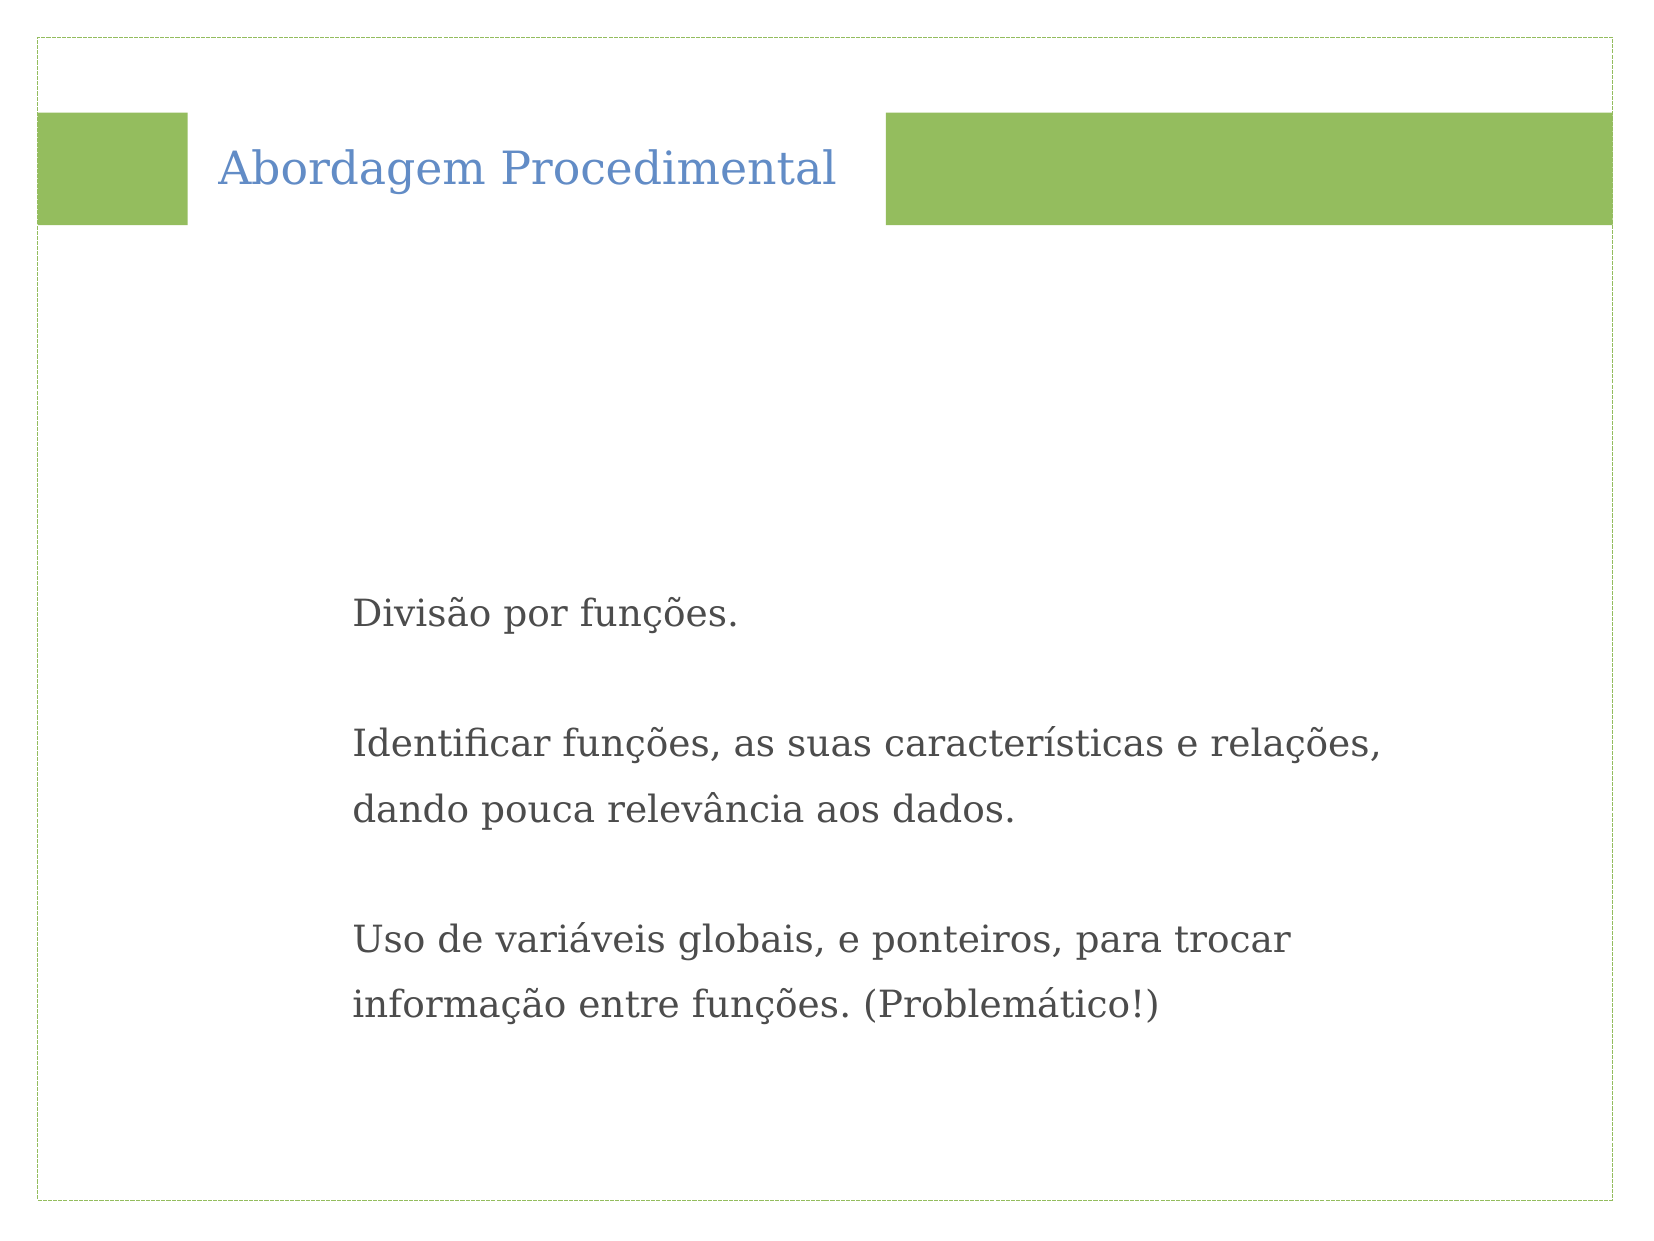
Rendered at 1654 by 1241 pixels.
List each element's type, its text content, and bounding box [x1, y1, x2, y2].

text_box Divisão por funções. Identificar funções, as suas características e relações, dando pouca relevância aos dados. Uso de variáveis globais, e ponteiros, para trocar informação entre funções. (Problemático!) [337, 562, 1426, 1088]
text_box [885, 112, 1613, 226]
text_box Abordagem Procedimental [203, 134, 854, 203]
text_box [37, 112, 188, 226]
